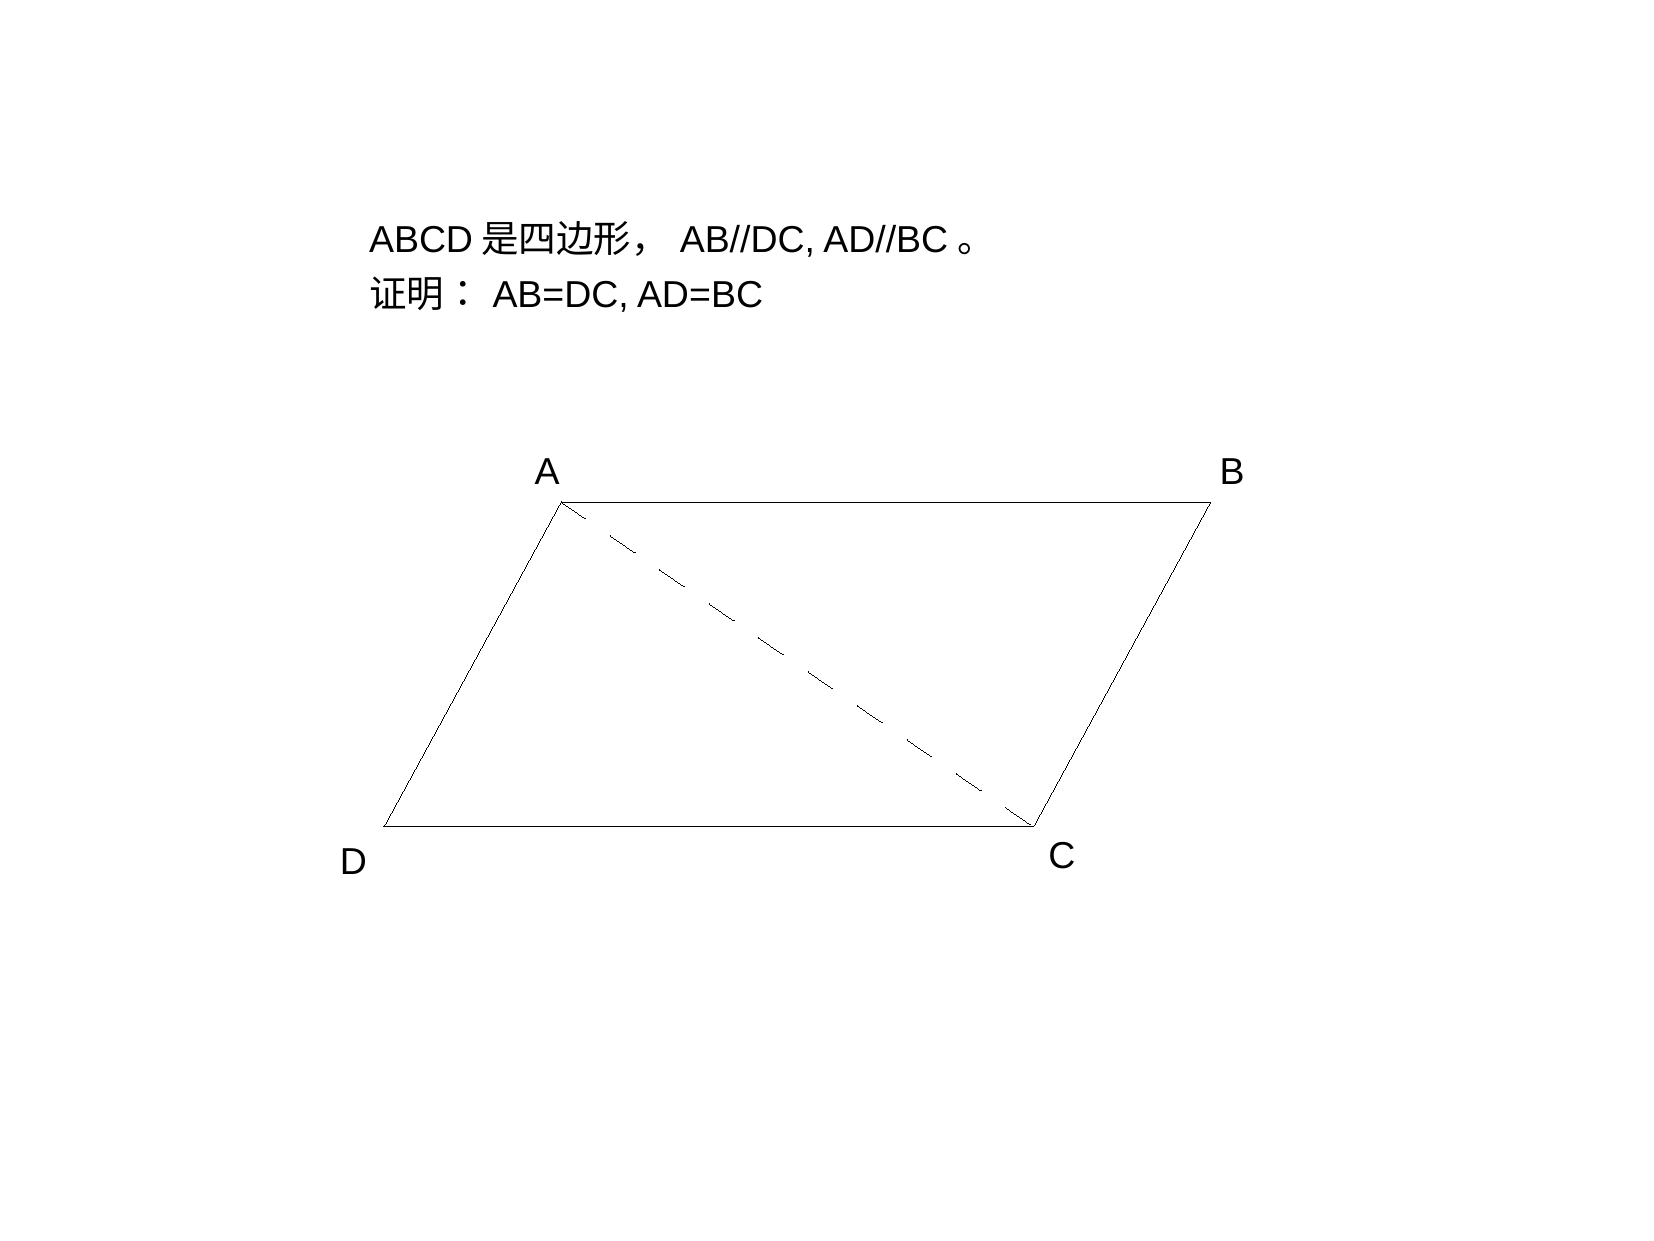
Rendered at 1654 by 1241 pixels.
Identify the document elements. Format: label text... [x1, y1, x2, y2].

text_box B [1204, 443, 1260, 500]
text_box C [1033, 826, 1091, 884]
text_box ABCD是四边形，AB//DC, AD//BC。 证明：AB=DC, AD=BC [354, 201, 989, 301]
text_box A [519, 442, 575, 500]
text_box D [325, 832, 382, 890]
